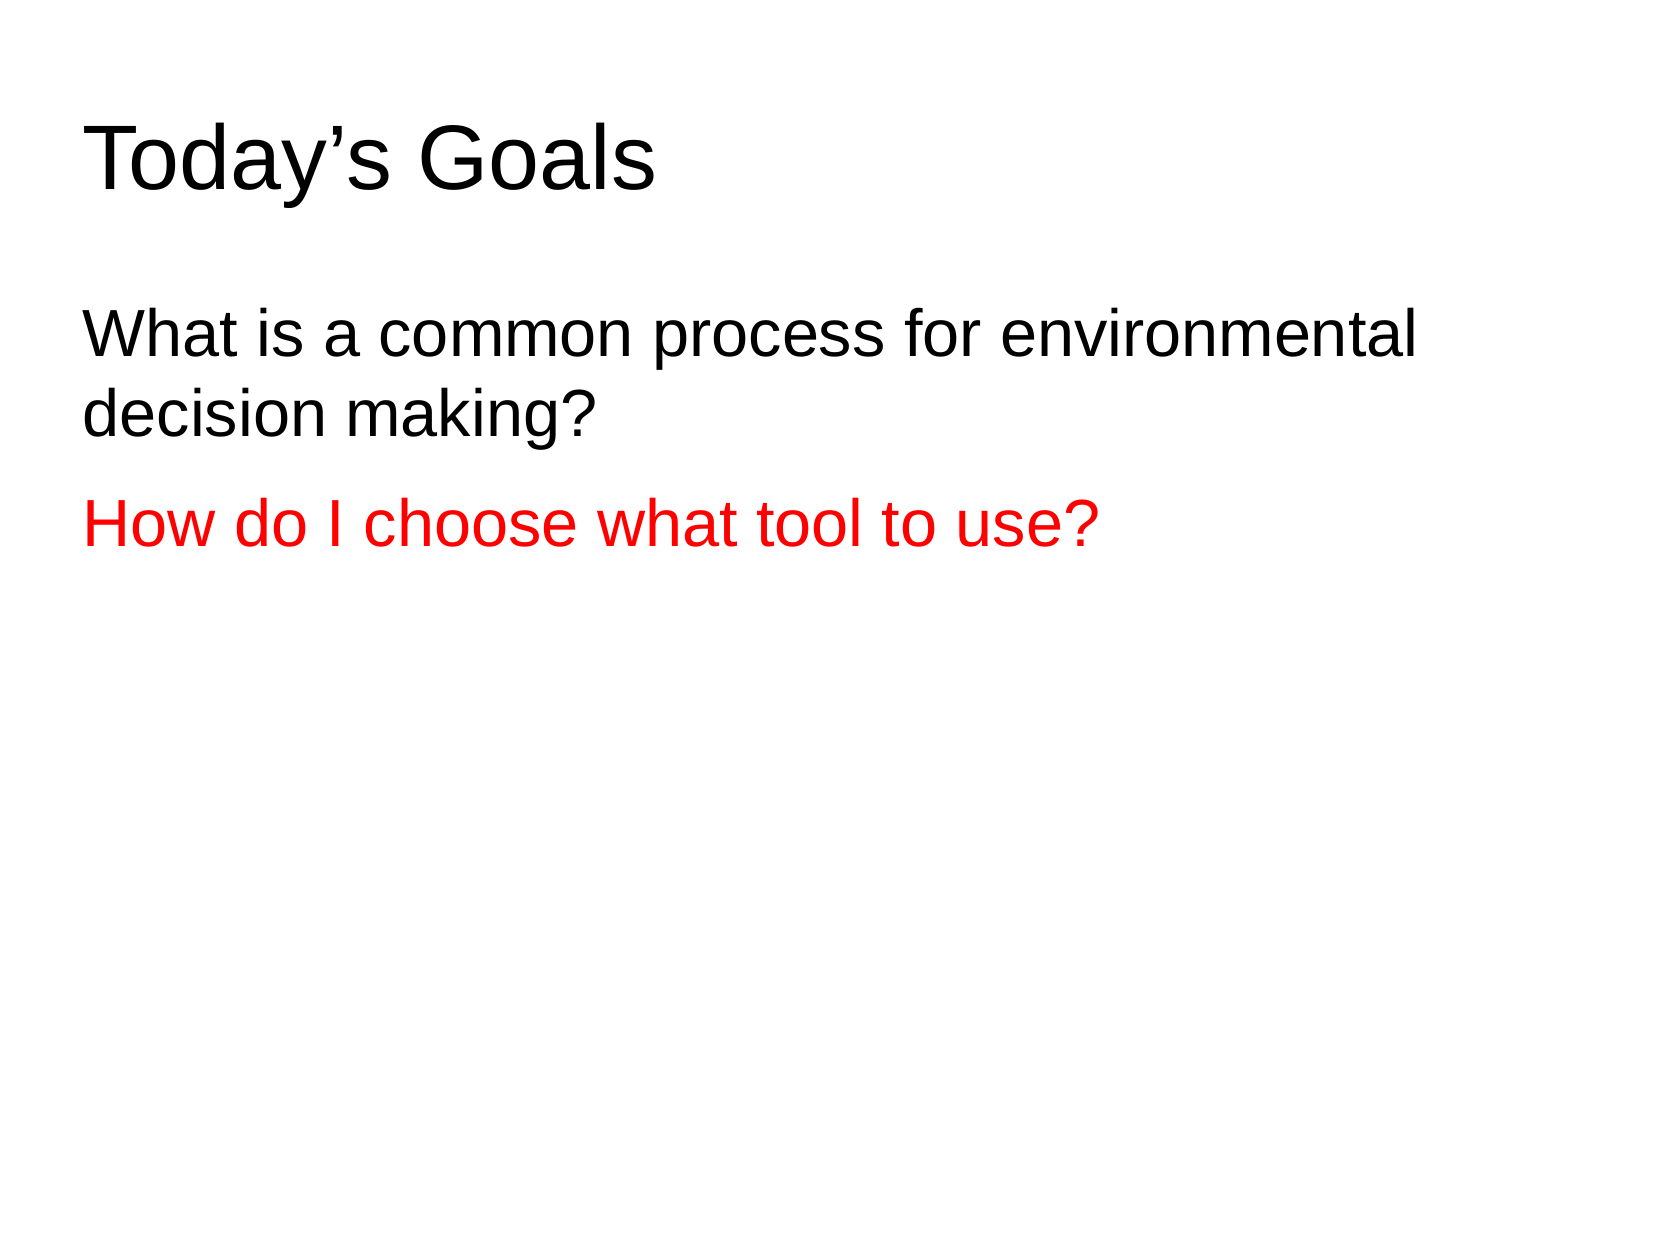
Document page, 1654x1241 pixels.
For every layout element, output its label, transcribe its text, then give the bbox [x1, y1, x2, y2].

title Today’s Goals [82, 49, 1571, 257]
list What is a common process for environmental decision making? How do I choose what tool to use? [82, 290, 1571, 1010]
